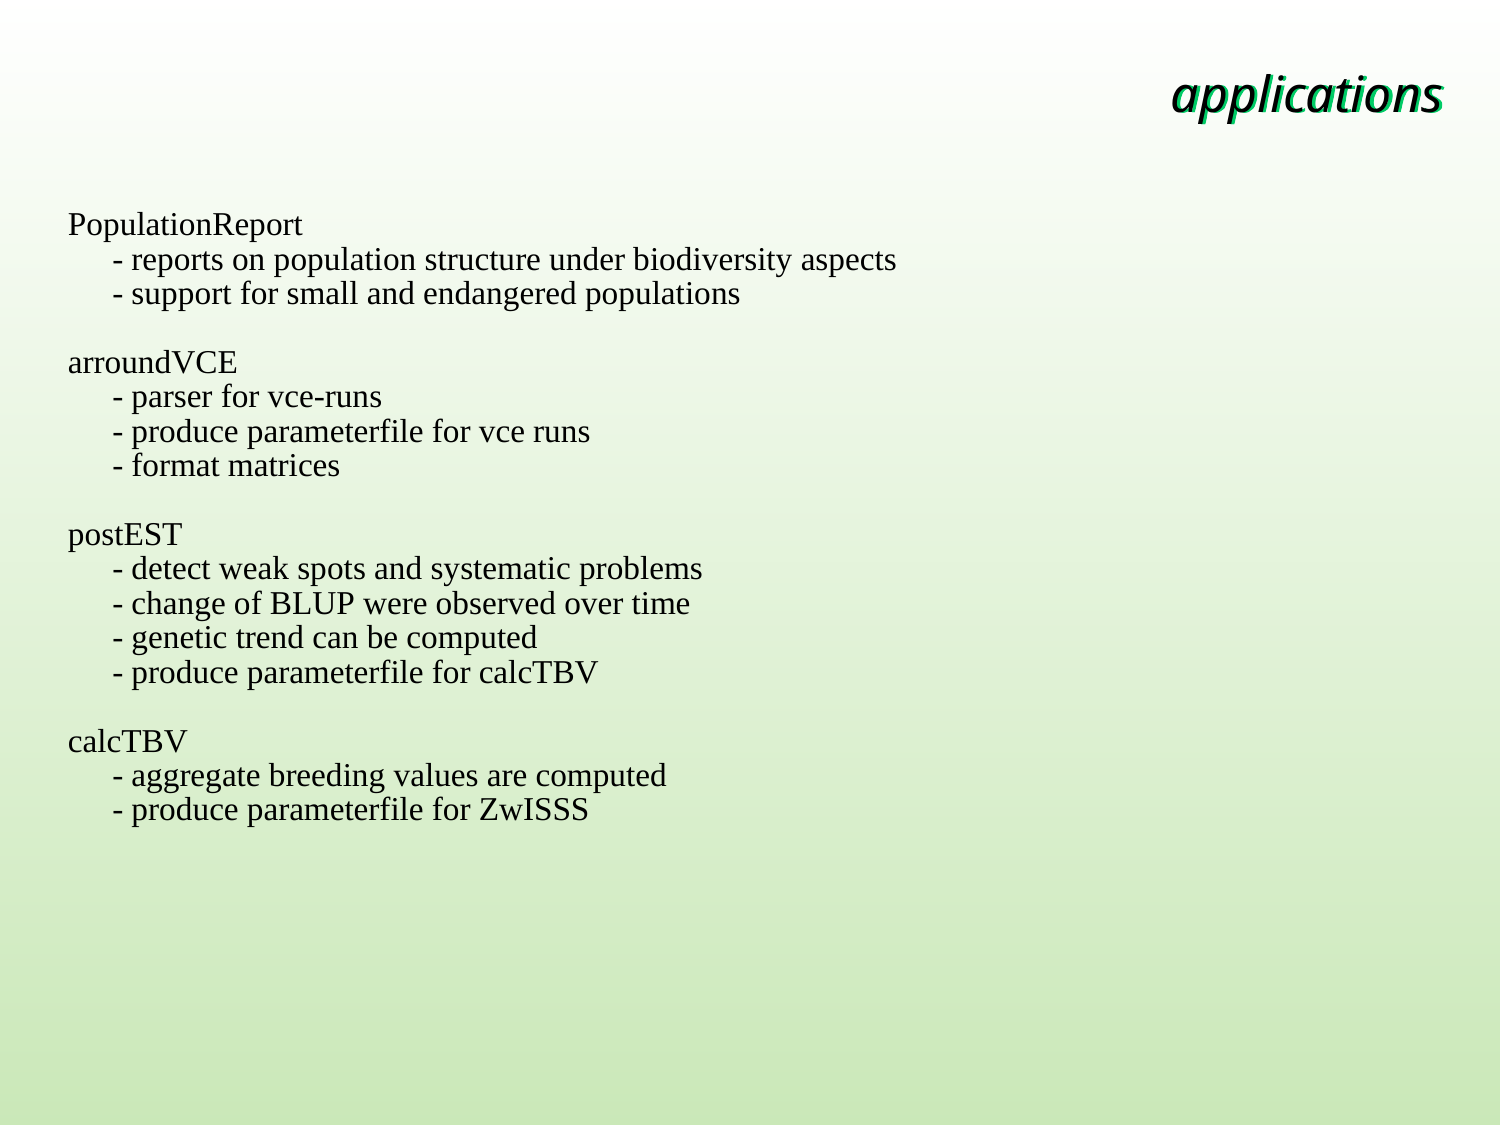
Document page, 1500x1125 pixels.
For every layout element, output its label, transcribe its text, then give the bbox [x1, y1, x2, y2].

title applications [183, 59, 1459, 135]
text_box PopulationReport - reports on population structure under biodiversity aspects - support for small and endangered populations arroundVCE - parser for vce-runs - produce parameterfile for vce runs - format matrices postEST - detect weak spots and systematic problems - change of BLUP were observed over time - genetic trend can be computed - produce parameterfile for calcTBV calcTBV - aggregate breeding values are computed - produce parameterfile for ZwISSS [53, 200, 1003, 836]
